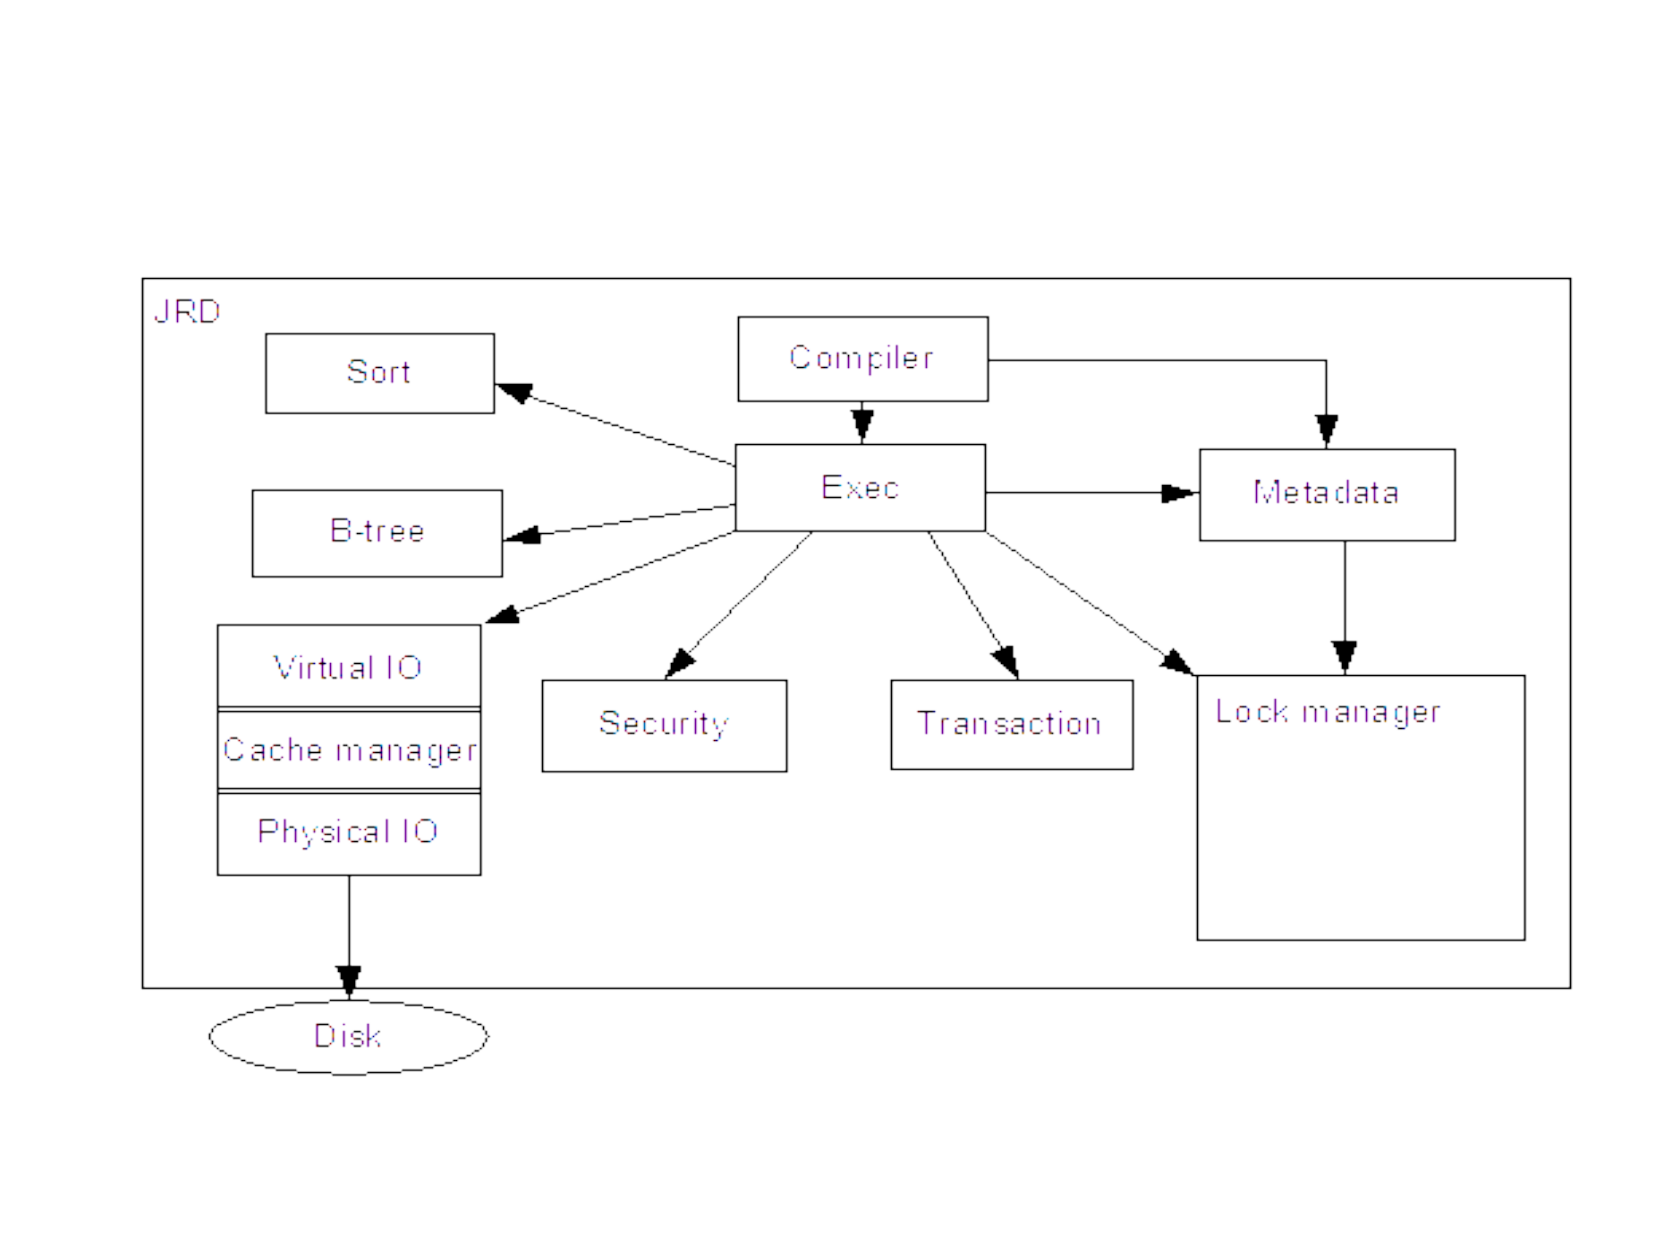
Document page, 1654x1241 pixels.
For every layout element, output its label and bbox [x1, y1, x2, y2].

picture [75, 213, 1613, 1126]
